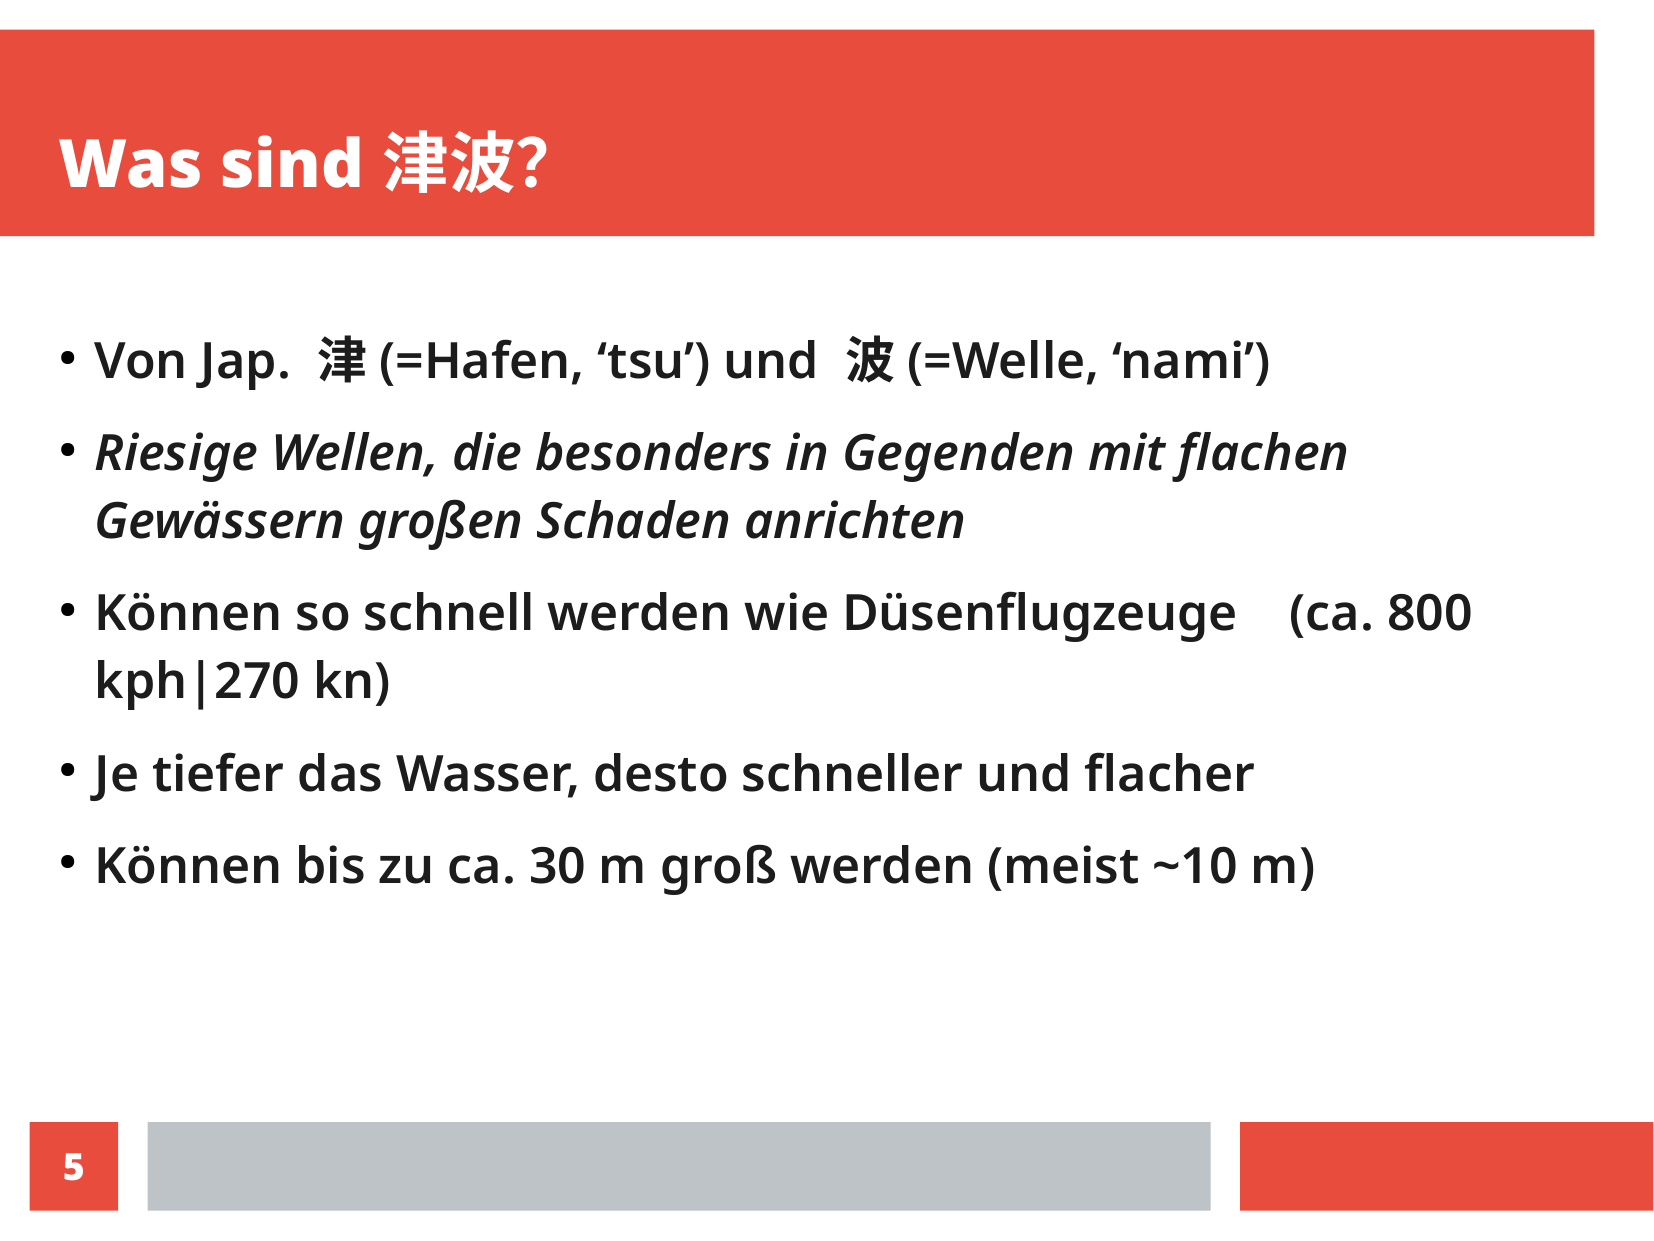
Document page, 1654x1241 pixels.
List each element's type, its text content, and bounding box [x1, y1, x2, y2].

list Von Jap. 津(=Hafen, ‘tsu’) und 波(=Welle, ‘nami’) Riesige Wellen, die besonders in Gegenden mit flachen Gewässern großen Schaden anrichten Können so schnell werden wie Düsenflugzeuge (ca. 800 kph|270 kn) Je tiefer das Wasser, desto schneller und flacher Können bis zu ca. 30 m groß werden (meist ~10 m) [59, 324, 1565, 1093]
title Was sind津波？ [59, 59, 1595, 207]
